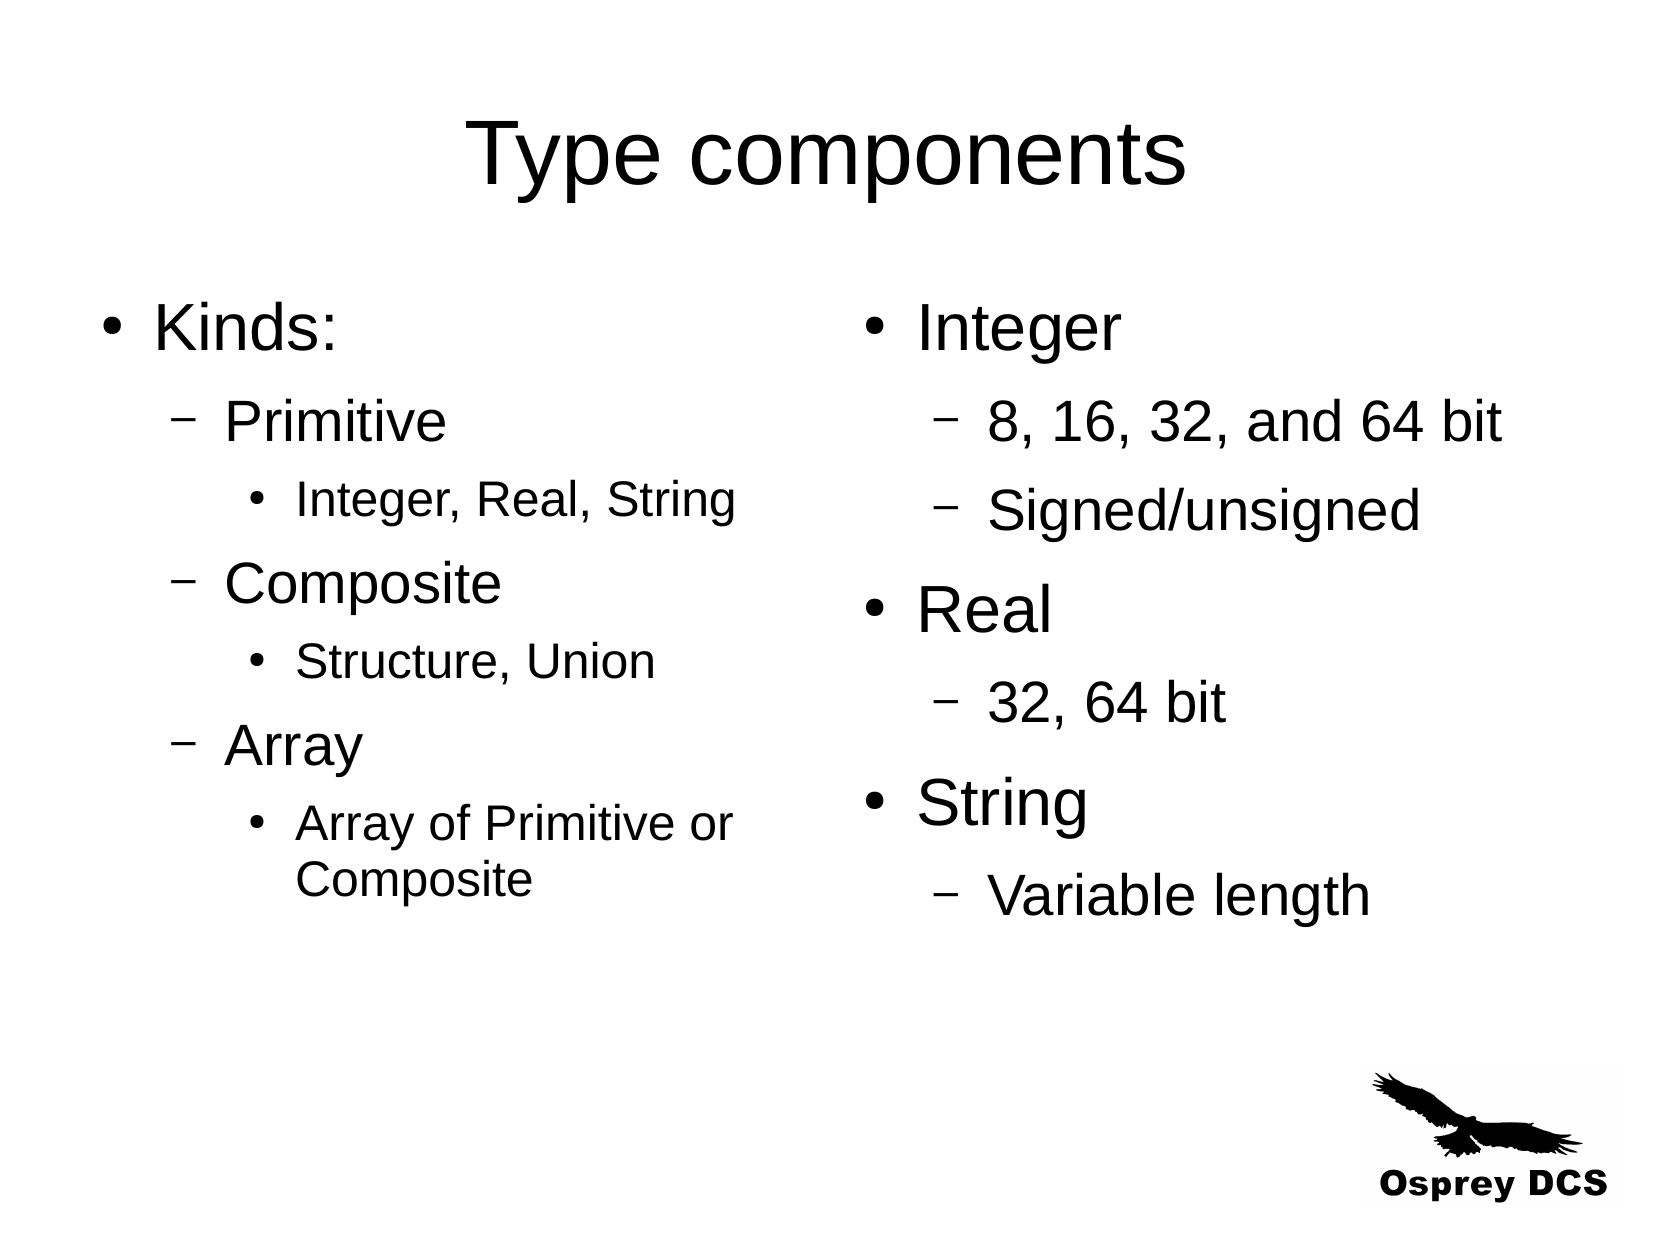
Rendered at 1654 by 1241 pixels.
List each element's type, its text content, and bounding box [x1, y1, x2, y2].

picture [1364, 1064, 1620, 1208]
title Type components [82, 49, 1571, 257]
list Integer 8, 16, 32, and 64 bit Signed/unsigned Real 32, 64 bit String Variable length [845, 290, 1572, 1010]
list Kinds: Primitive Integer, Real, String Composite Structure, Union Array Array of Primitive or Composite [82, 290, 809, 1010]
